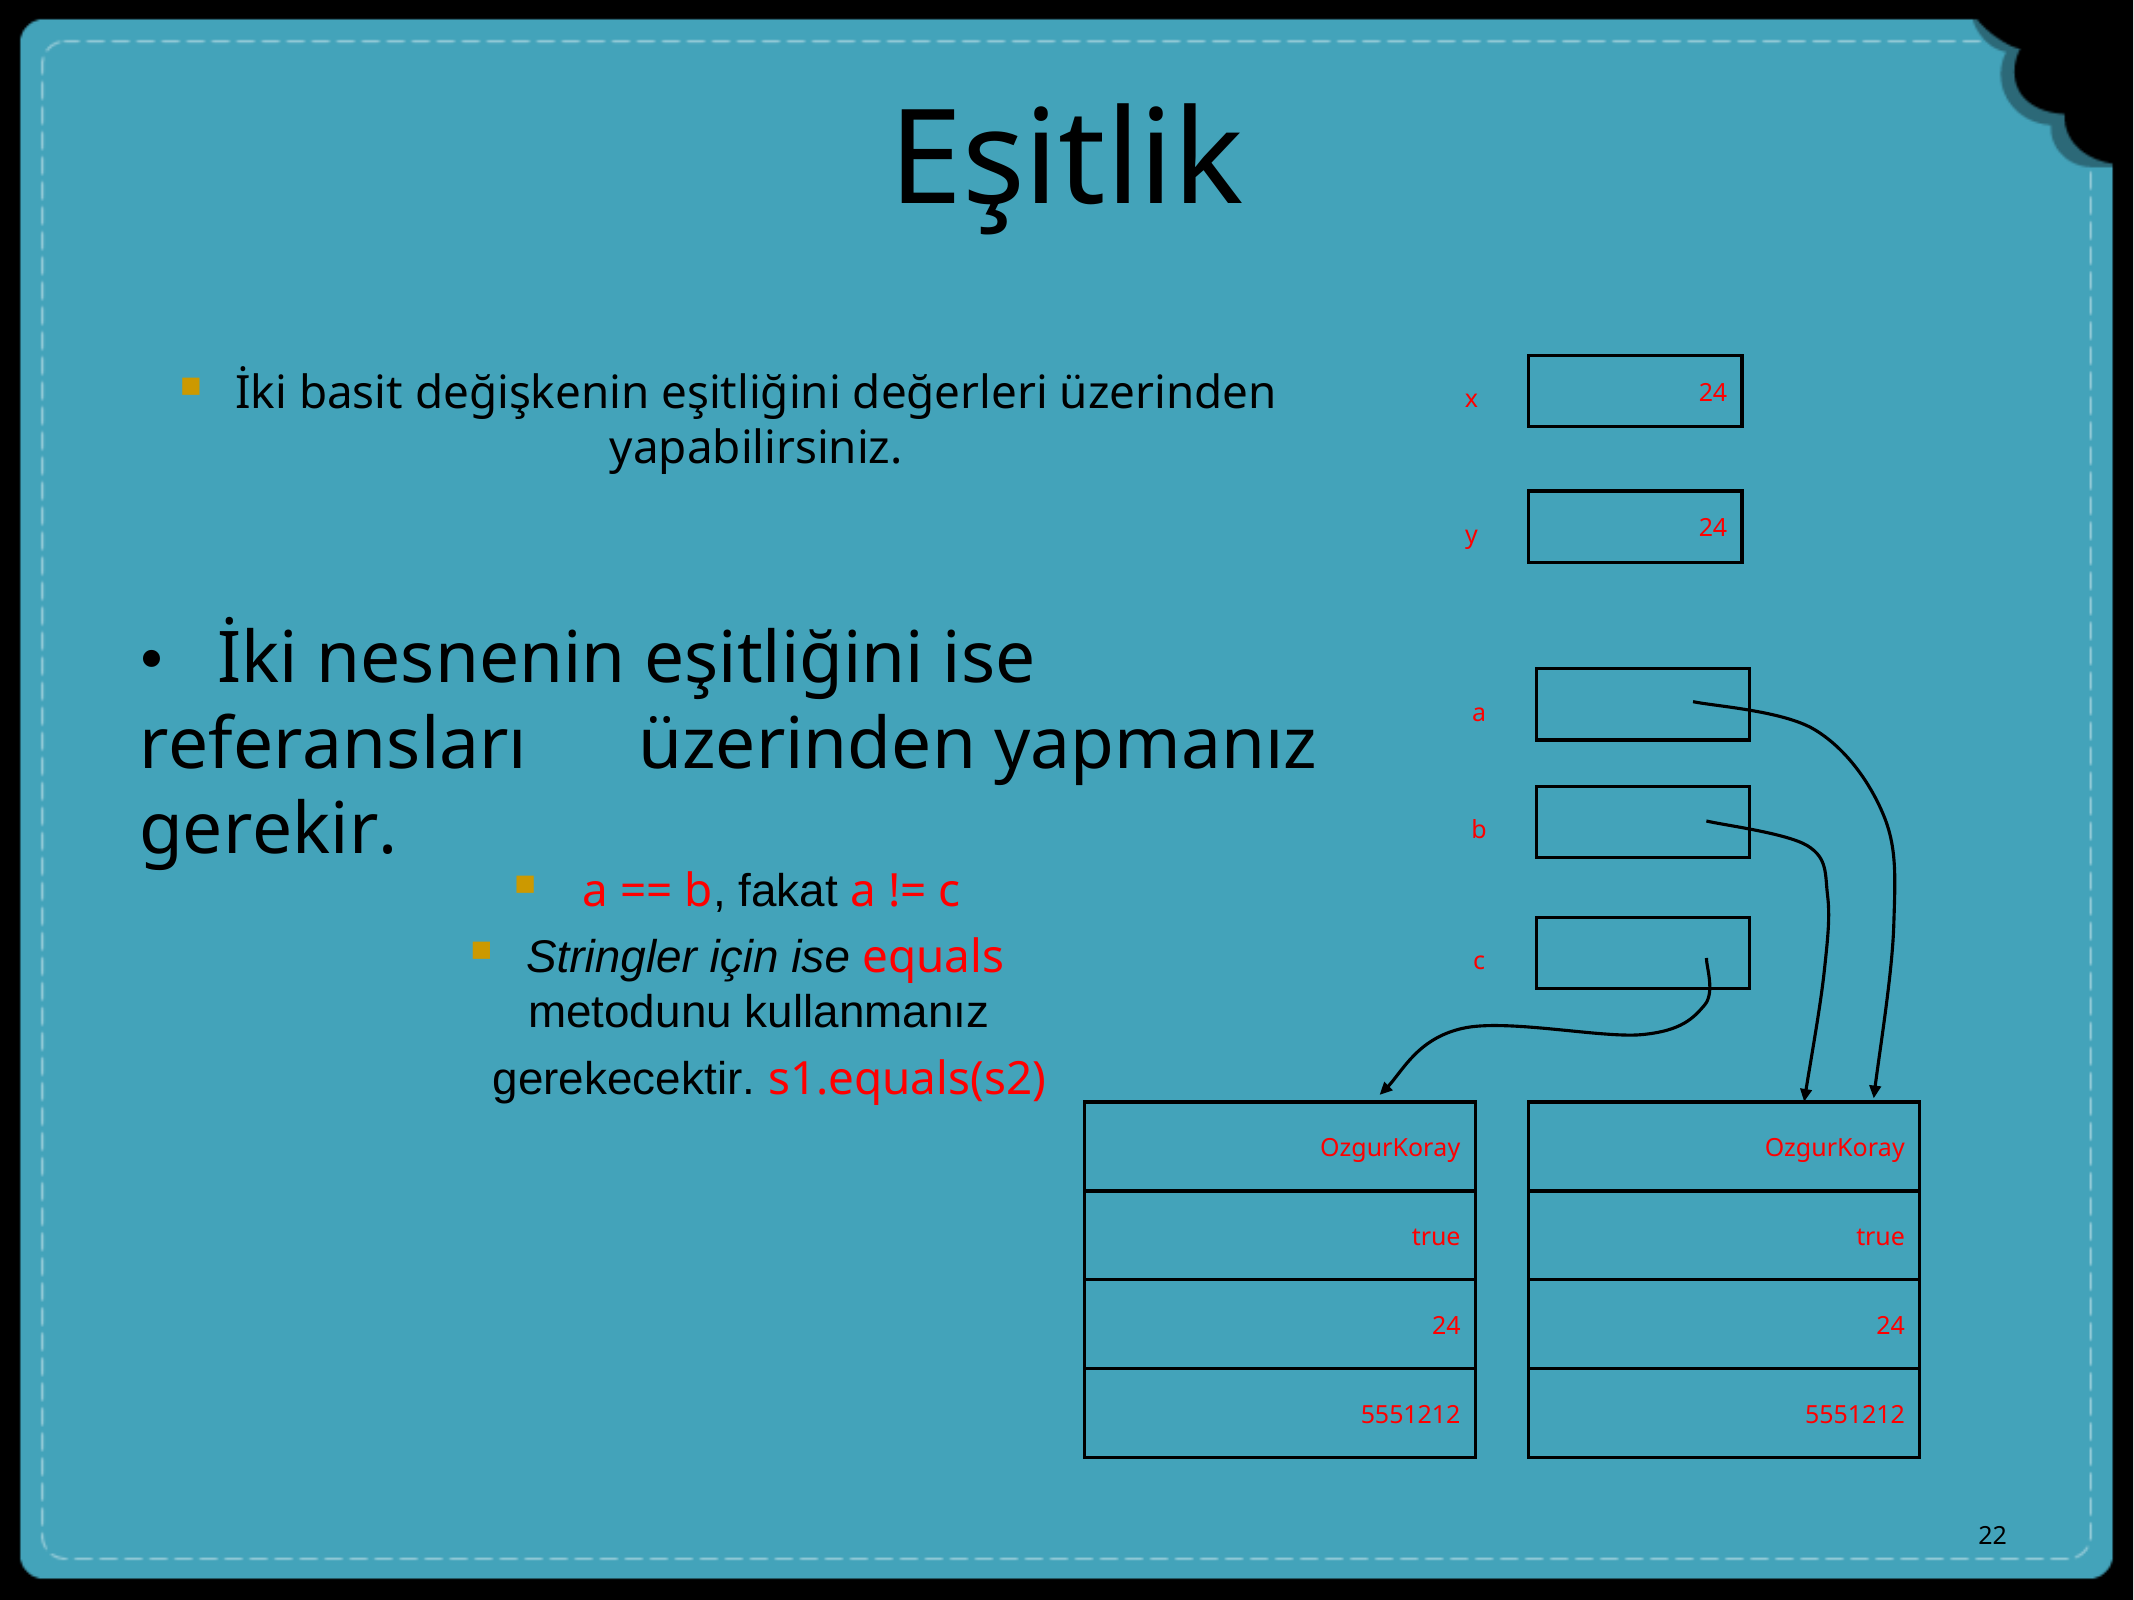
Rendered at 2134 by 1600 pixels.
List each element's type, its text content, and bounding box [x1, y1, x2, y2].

text_box b [1439, 805, 1519, 852]
text_box 5551212 [1528, 1368, 1920, 1458]
text_box 24 [1528, 355, 1743, 427]
text_box 24 [1084, 1279, 1476, 1368]
text_box y [1432, 510, 1511, 556]
text_box x [1432, 374, 1511, 421]
title Eşitlik [106, 64, 2027, 311]
text_box true [1084, 1190, 1476, 1279]
text_box • İki nesnenin eşitliğini ise referansları üzerinden yapmanız gerekir. [124, 603, 1405, 876]
text_box 24 [1528, 490, 1743, 563]
list a == b, fakat a != c Stringler için ise equals metodunu kullanmanız gerekecektir. s1.equals(s2) [124, 876, 1351, 1440]
text_box 5551212 [1084, 1368, 1476, 1458]
picture [0, 0, 2134, 1600]
text_box OzgurKoray [1528, 1102, 1920, 1190]
text_box 24 [1528, 1279, 1920, 1368]
text_box c [1439, 937, 1519, 983]
list İki basit değişkenin eşitliğini değerleri üzerinden yapabilirsiniz. [124, 355, 1334, 587]
text_box OzgurKoray [1084, 1102, 1476, 1190]
text_box a [1439, 688, 1519, 734]
text_box true [1528, 1190, 1920, 1279]
